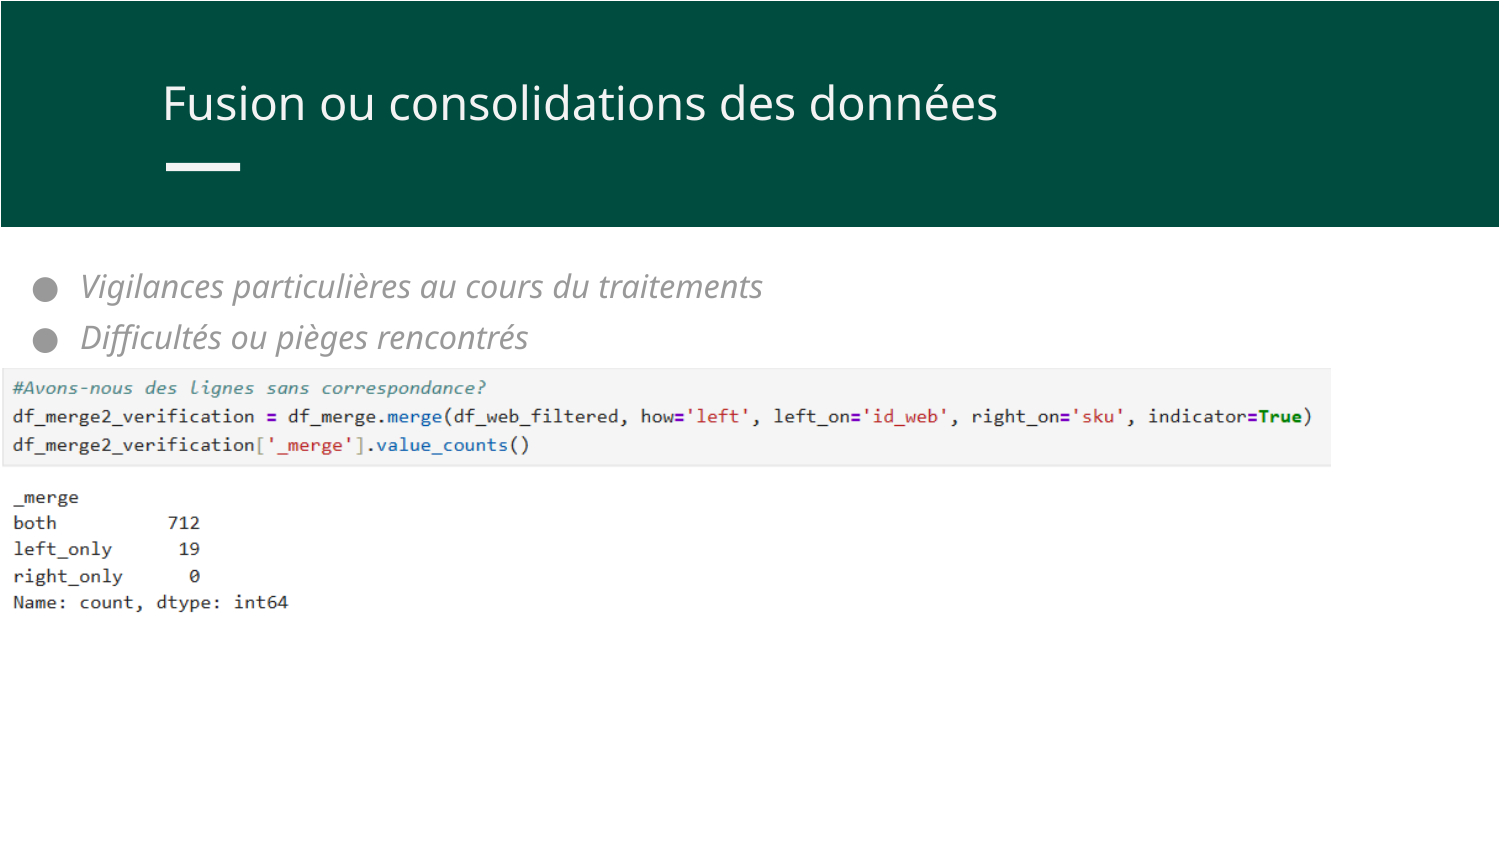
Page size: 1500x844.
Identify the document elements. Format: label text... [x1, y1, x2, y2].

list Vigilances particulières au cours du traitements Difficultés ou pièges rencontrés [0, 228, 913, 368]
picture [0, 368, 1331, 627]
text_box [167, 163, 240, 171]
text_box Fusion ou consolidations des données [146, 55, 1500, 150]
